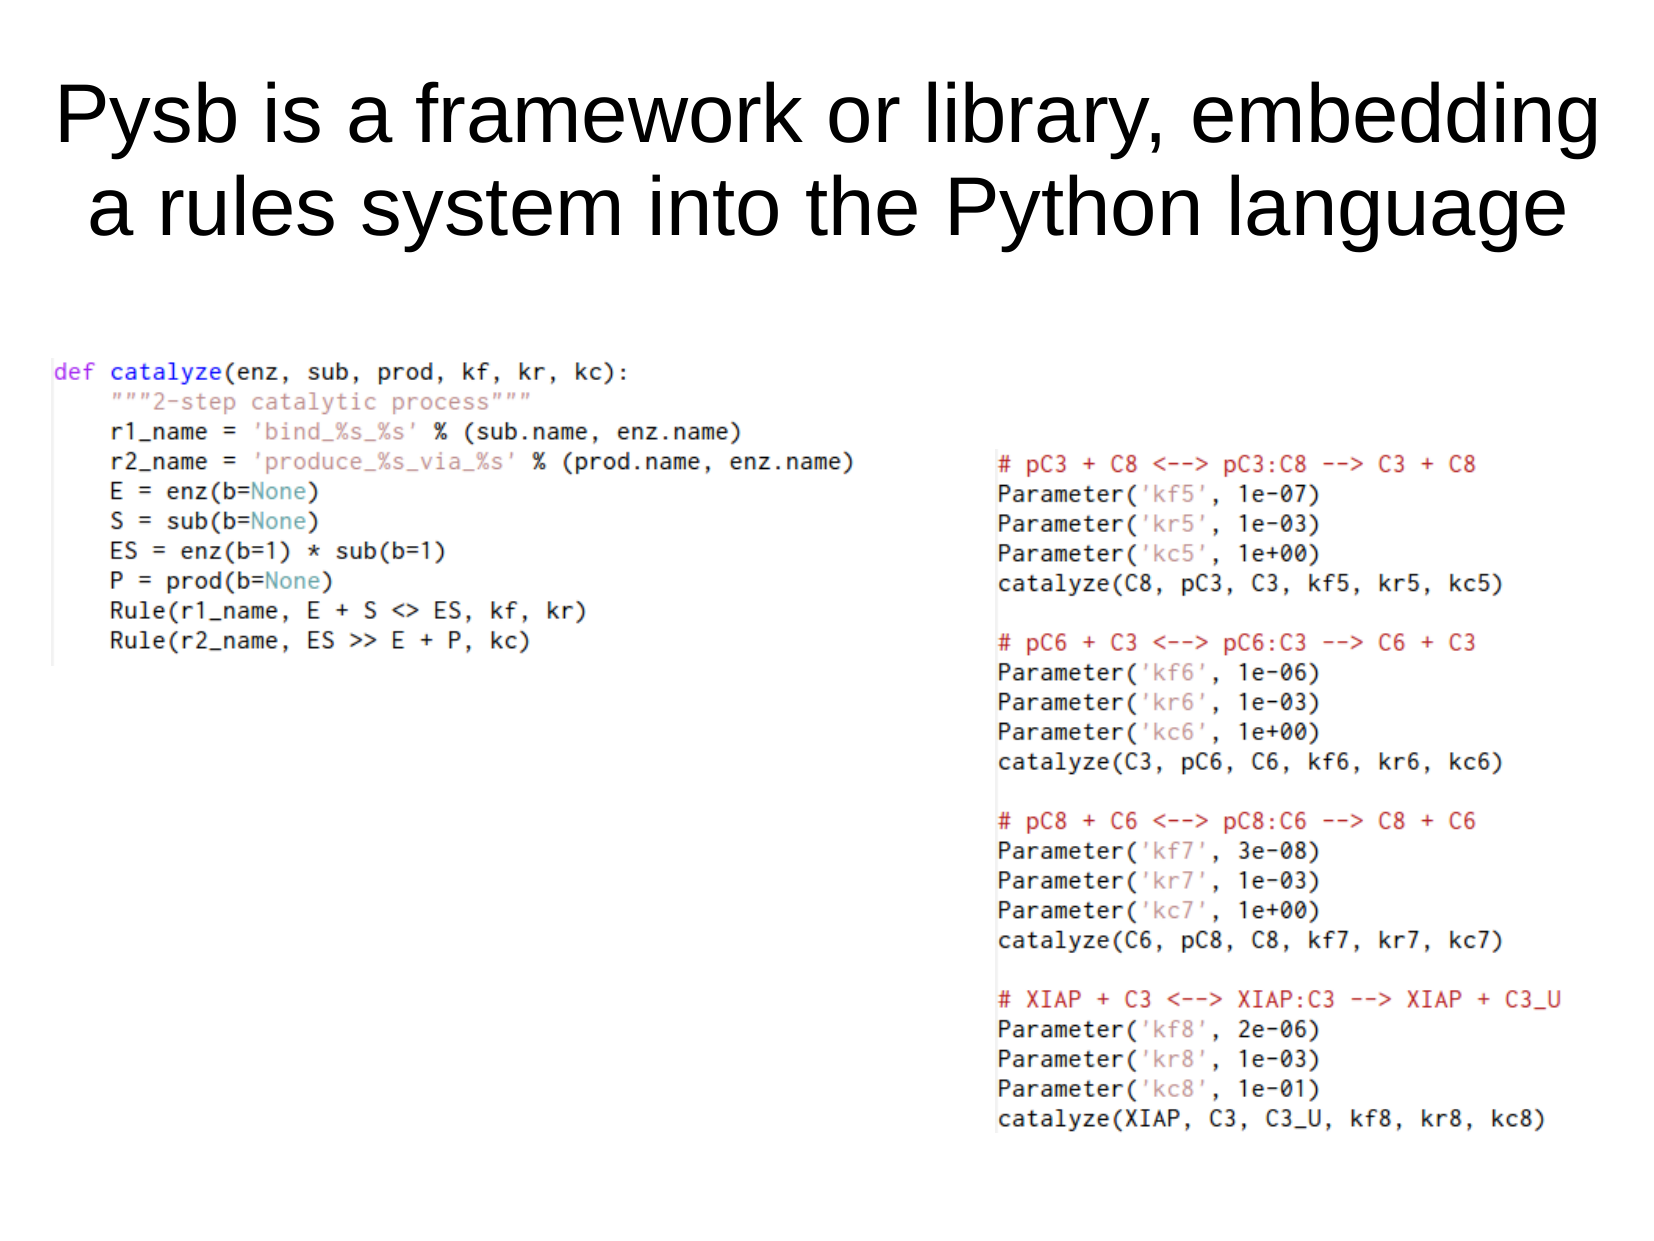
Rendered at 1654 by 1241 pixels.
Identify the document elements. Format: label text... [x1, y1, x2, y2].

title Pysb is a framework or library, embedding a rules system into the Python language [45, 63, 1613, 257]
picture [51, 358, 869, 666]
picture [995, 449, 1576, 1133]
